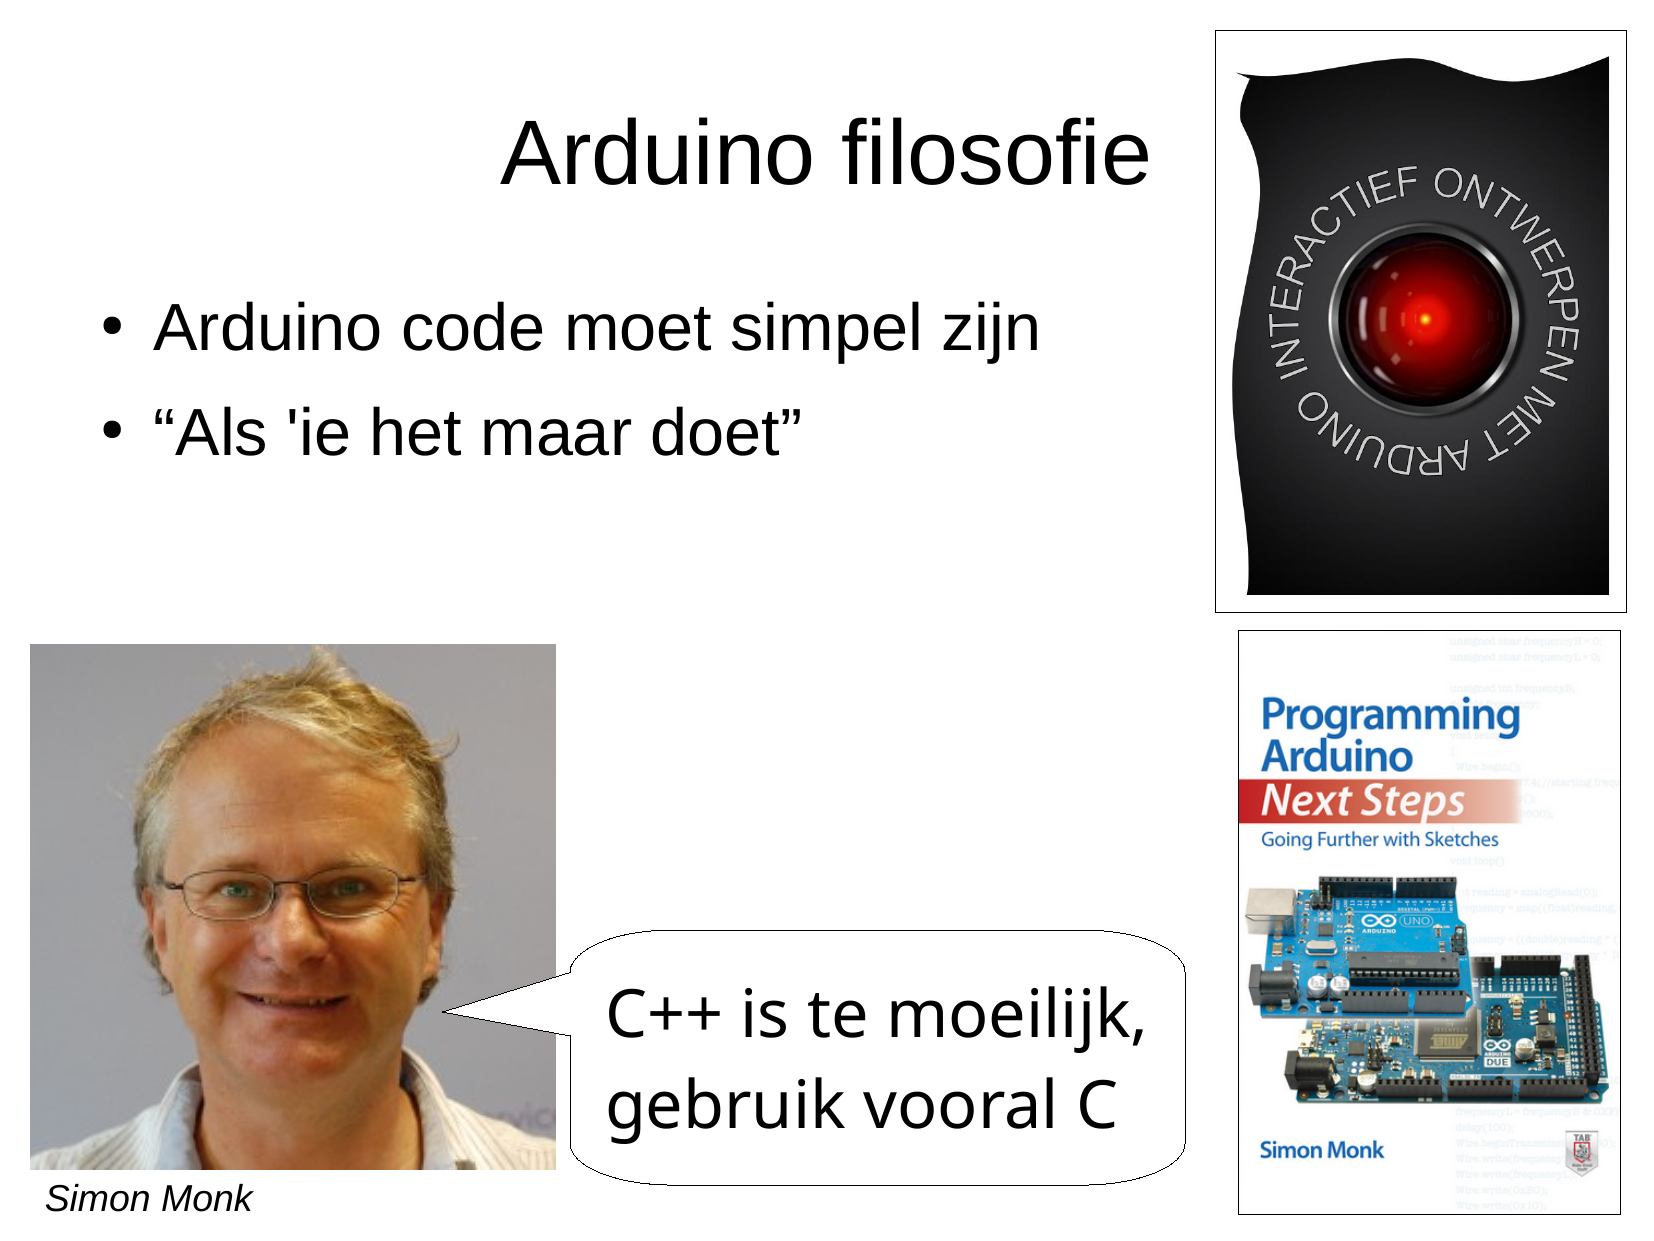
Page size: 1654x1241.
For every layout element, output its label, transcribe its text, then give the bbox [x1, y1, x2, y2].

list Arduino code moet simpel zijn “Als 'ie het maar doet” [82, 290, 1571, 1010]
title Arduino filosofie [82, 49, 1215, 257]
text_box Simon Monk [30, 1170, 286, 1227]
text_box C++ is te moeilijk, gebruik vooral C [442, 930, 1186, 1186]
picture [1215, 29, 1627, 613]
picture [30, 644, 556, 1171]
picture [1238, 629, 1621, 1215]
